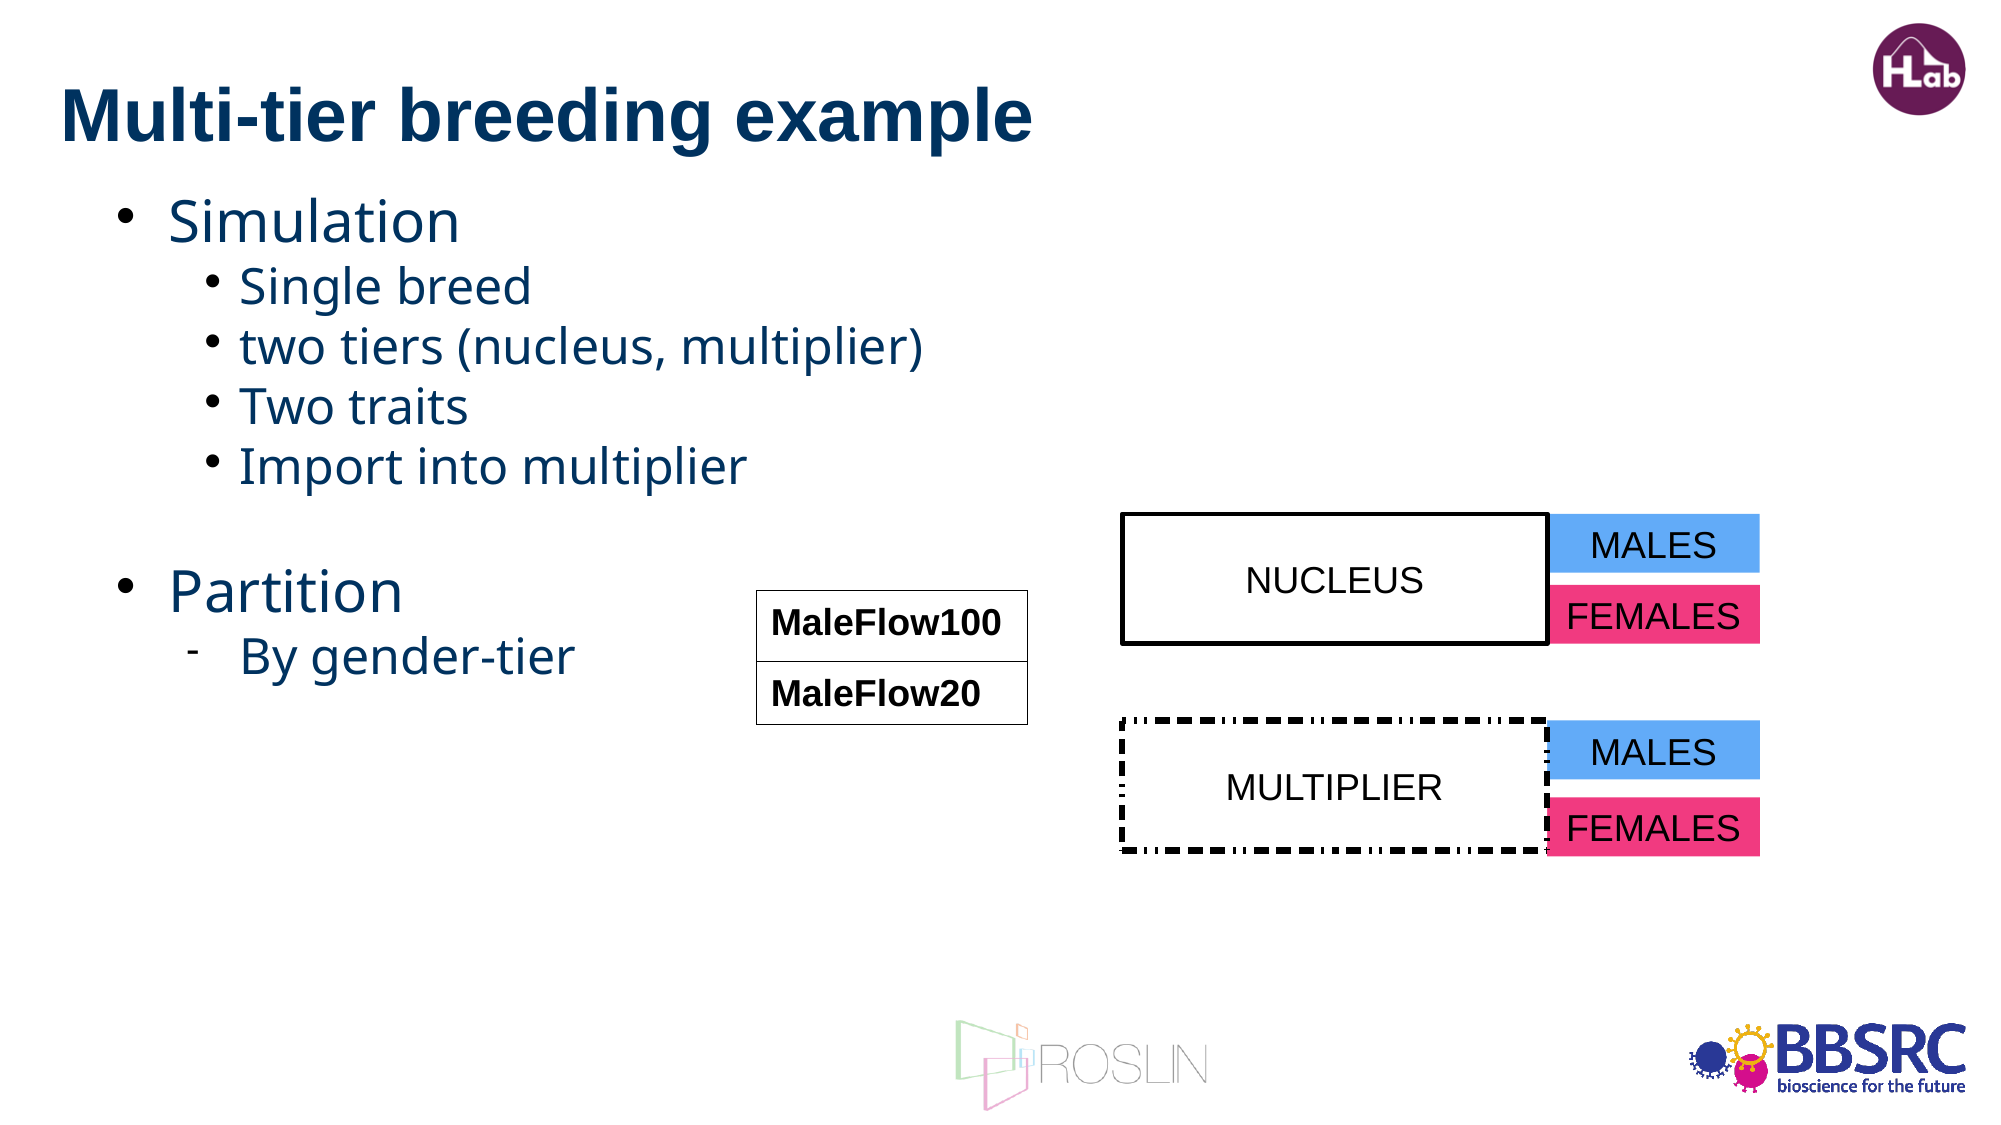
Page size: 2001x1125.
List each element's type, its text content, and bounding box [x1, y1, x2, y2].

text_box NUCLEUS [1122, 513, 1548, 644]
picture [948, 985, 1220, 1125]
text_box MALES [1548, 720, 1760, 780]
picture [1872, 21, 1966, 116]
text_box Simulation Single breed two tiers (nucleus, multiplier) Two traits Import into multiplier Partition By gender-tier [83, 176, 1966, 975]
text_box MaleFlow100 [756, 590, 1028, 661]
text_box Multi-tier breeding example [45, 59, 1926, 166]
text_box FEMALES [1547, 797, 1760, 857]
text_box FEMALES [1548, 584, 1760, 644]
text_box MULTIPLIER [1122, 720, 1548, 851]
picture [1687, 1020, 1966, 1099]
text_box MALES [1548, 513, 1760, 573]
text_box MaleFlow20 [756, 661, 1028, 725]
